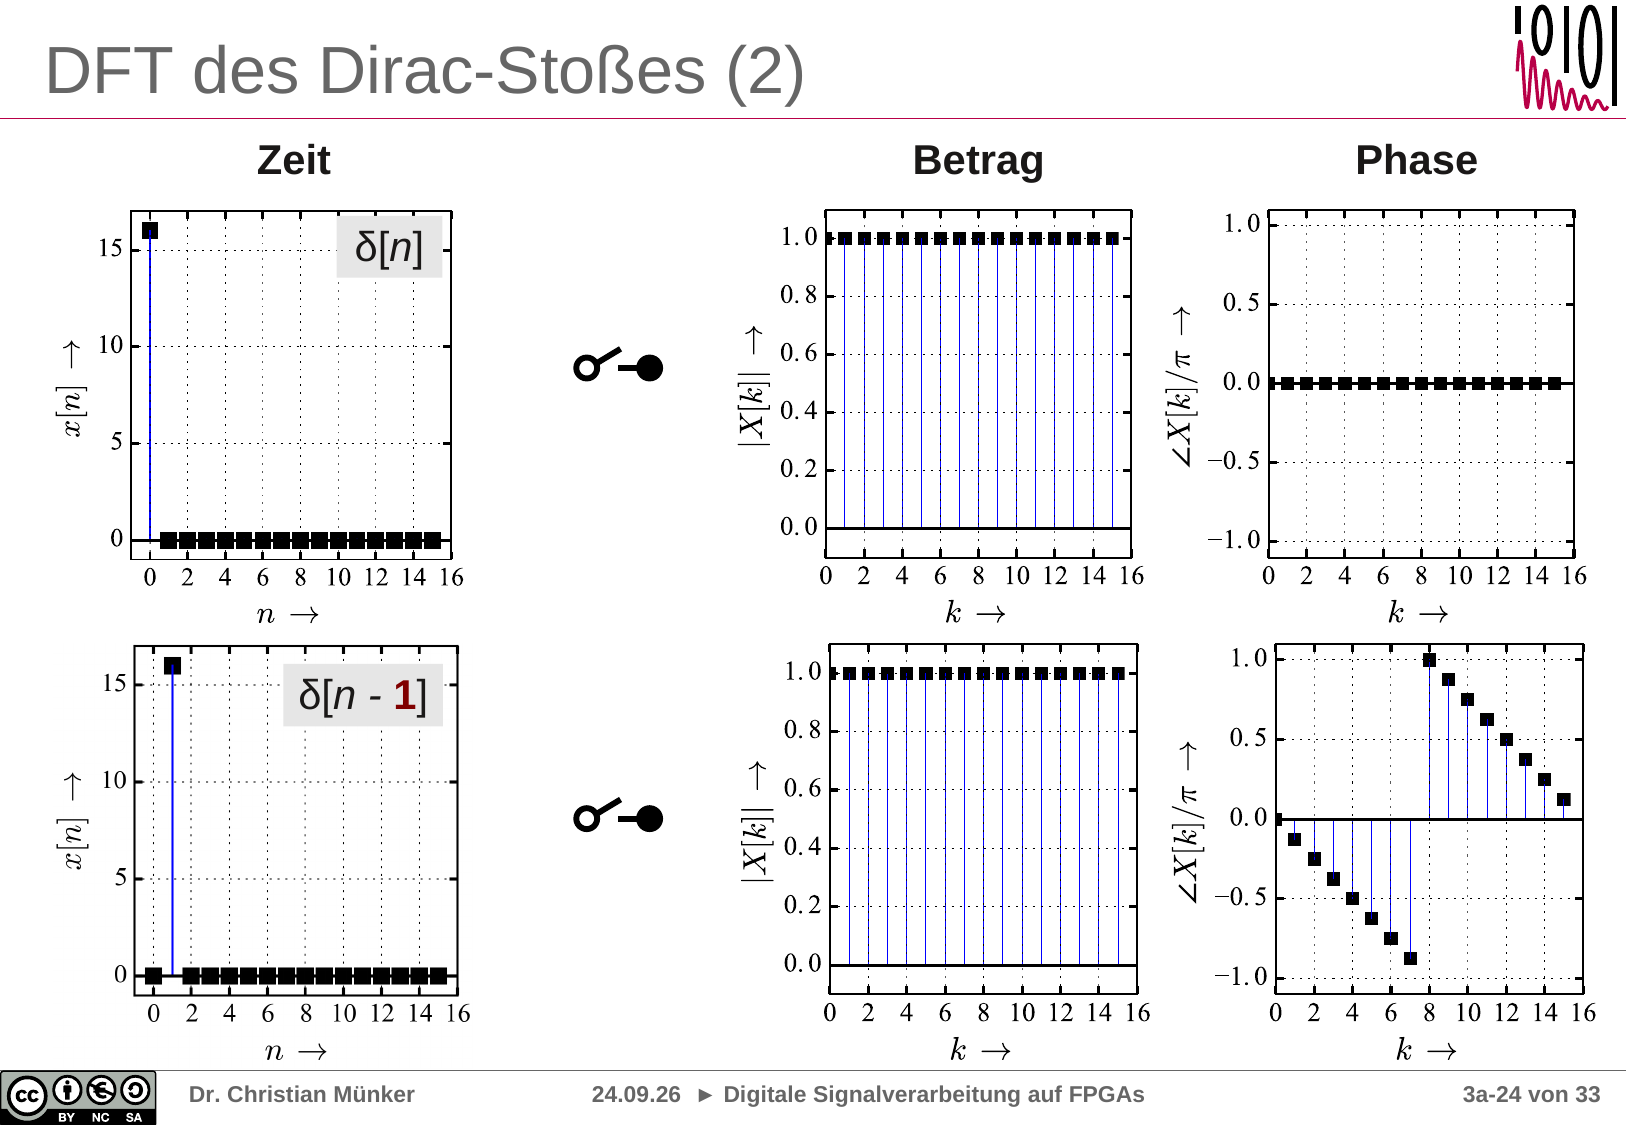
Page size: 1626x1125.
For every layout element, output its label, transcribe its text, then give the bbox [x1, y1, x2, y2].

picture [52, 208, 467, 632]
text_box δ[n - 1] [283, 663, 443, 727]
title DFT des Dirac-Stoßes (2) [44, 10, 1299, 137]
text_box δ[n] [336, 215, 443, 278]
picture [734, 206, 1589, 632]
text_box Zeit [242, 129, 367, 195]
picture [53, 643, 473, 1069]
text_box [563, 791, 671, 841]
text_box Phase [1340, 129, 1506, 193]
picture [1511, 0, 1624, 113]
text_box Betrag [897, 129, 1063, 193]
text_box [563, 340, 671, 390]
picture [738, 641, 1598, 1069]
